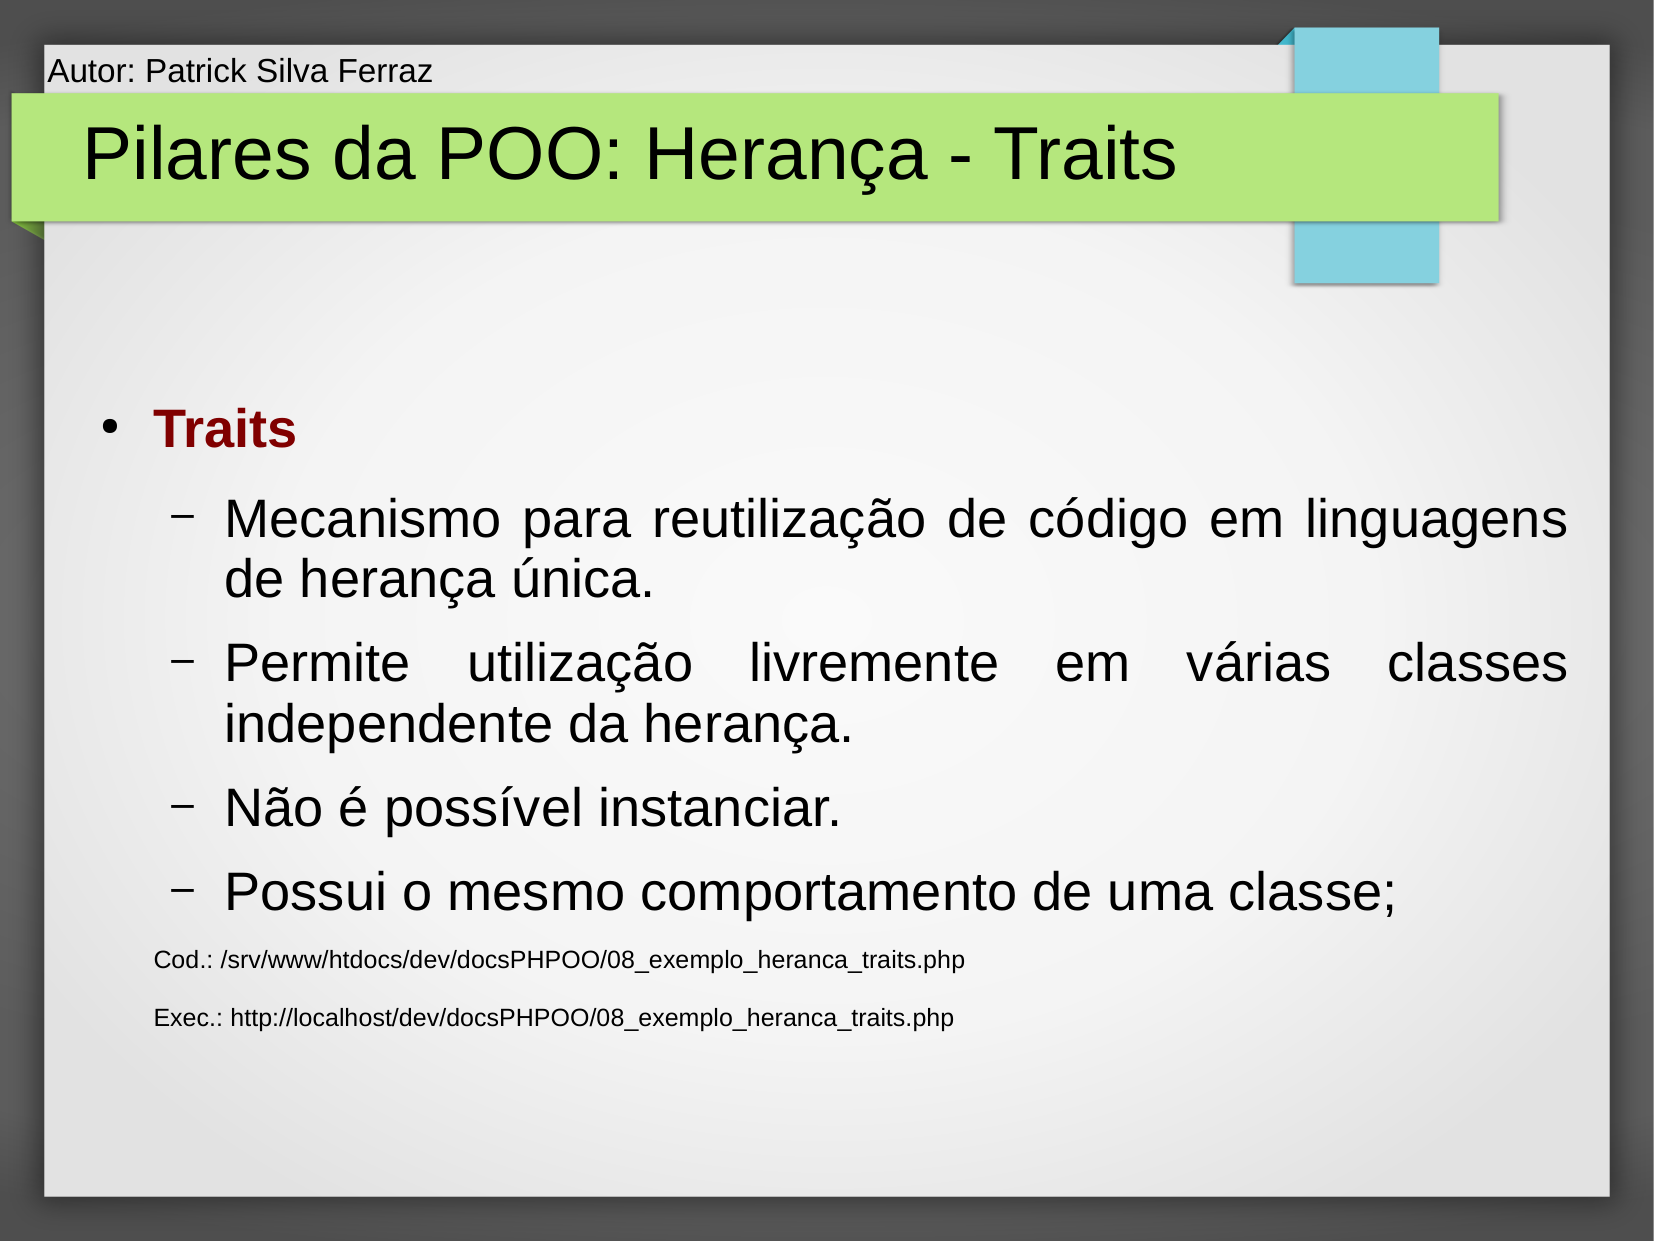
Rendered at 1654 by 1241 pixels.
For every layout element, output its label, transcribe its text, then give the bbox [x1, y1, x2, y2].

text_box Autor: Patrick Silva Ferraz [47, 47, 876, 95]
picture [0, 0, 1654, 1241]
title Pilares da POO: Herança - Traits [82, 69, 1465, 238]
list Traits Mecanismo para reutilização de código em linguagens de herança única. Permite utilização livremente em várias classes independente da herança. Não é possível instanciar. Possui o mesmo comportamento de uma classe; Cod.: /srv/www/htdocs/dev/docsPHPOO/08_exemplo_heranca_traits.php Exec.: http://localhost/dev/docsPHPOO/08_exemplo_heranca_traits.php [82, 295, 1571, 1134]
